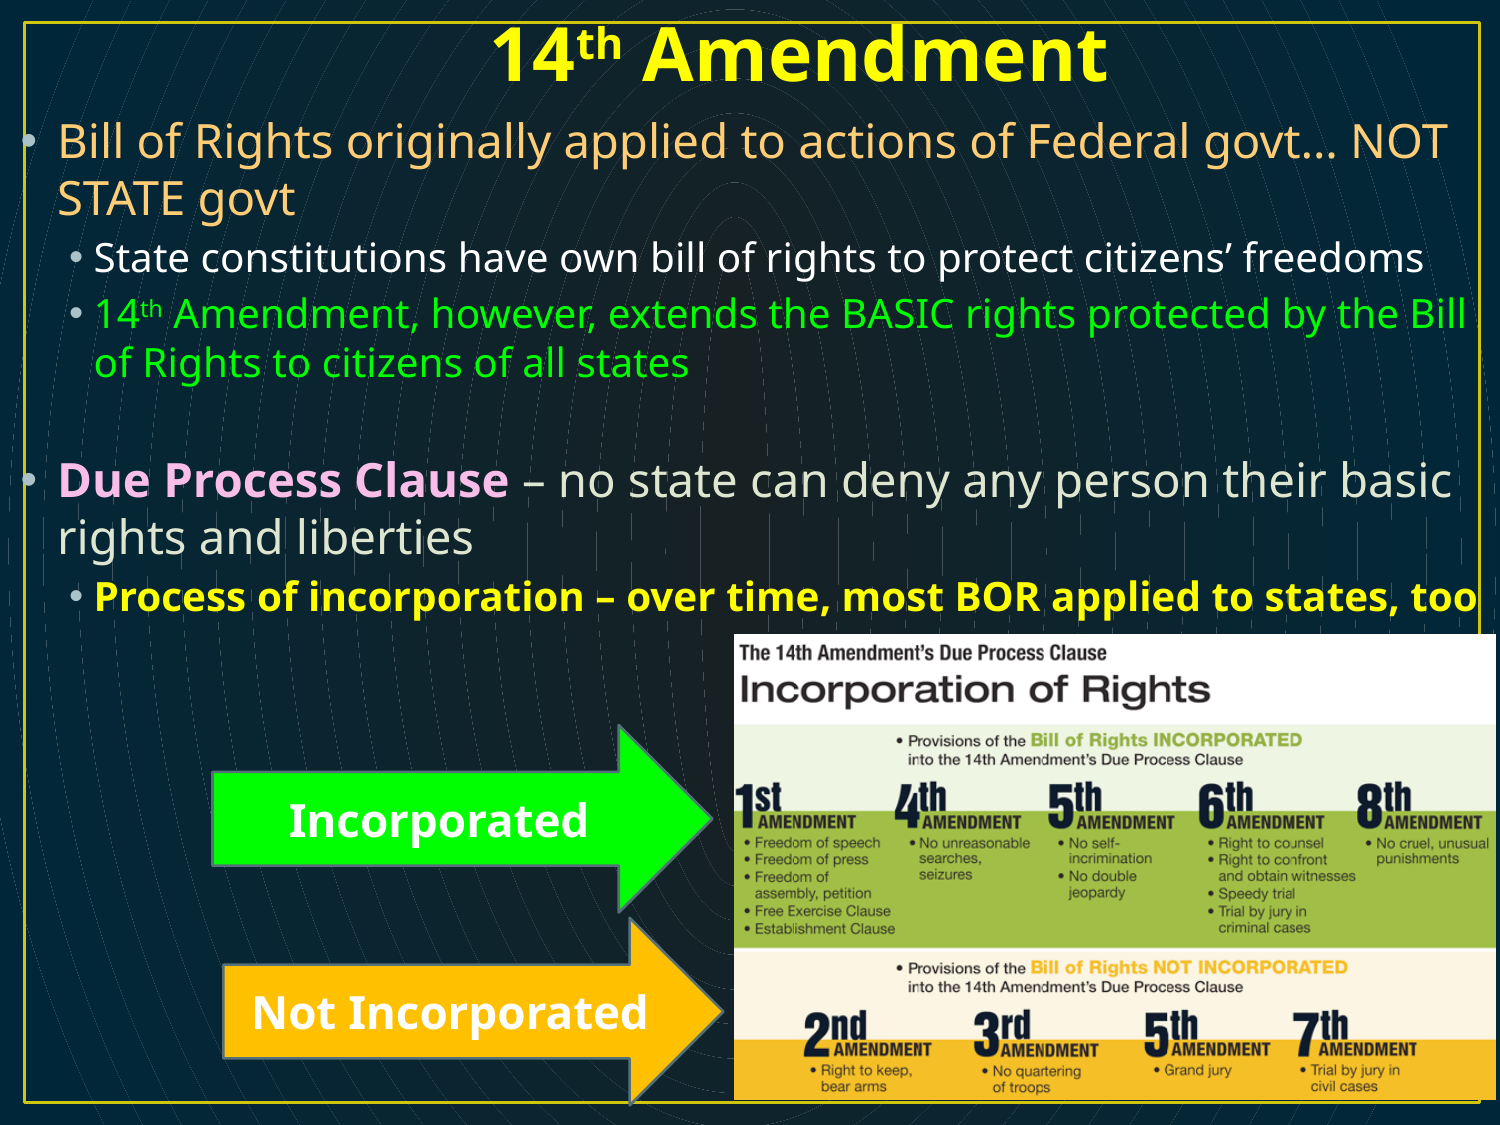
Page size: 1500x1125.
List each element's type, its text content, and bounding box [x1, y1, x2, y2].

text_box Not Incorporated [223, 917, 724, 1106]
picture [734, 634, 1495, 1100]
list Bill of Rights originally applied to actions of Federal govt… NOT STATE govt State constitutions have own bill of rights to protect citizens’ freedoms 14th Amendment, however, extends the BASIC rights protected by the Bill of Rights to citizens of all states Due Process Clause – no state can deny any person their basic rights and liberties Process of incorporation – over time, most BOR applied to states, too [5, 104, 1496, 635]
title 14th Amendment [474, 0, 1356, 104]
text_box Incorporated [212, 725, 713, 913]
